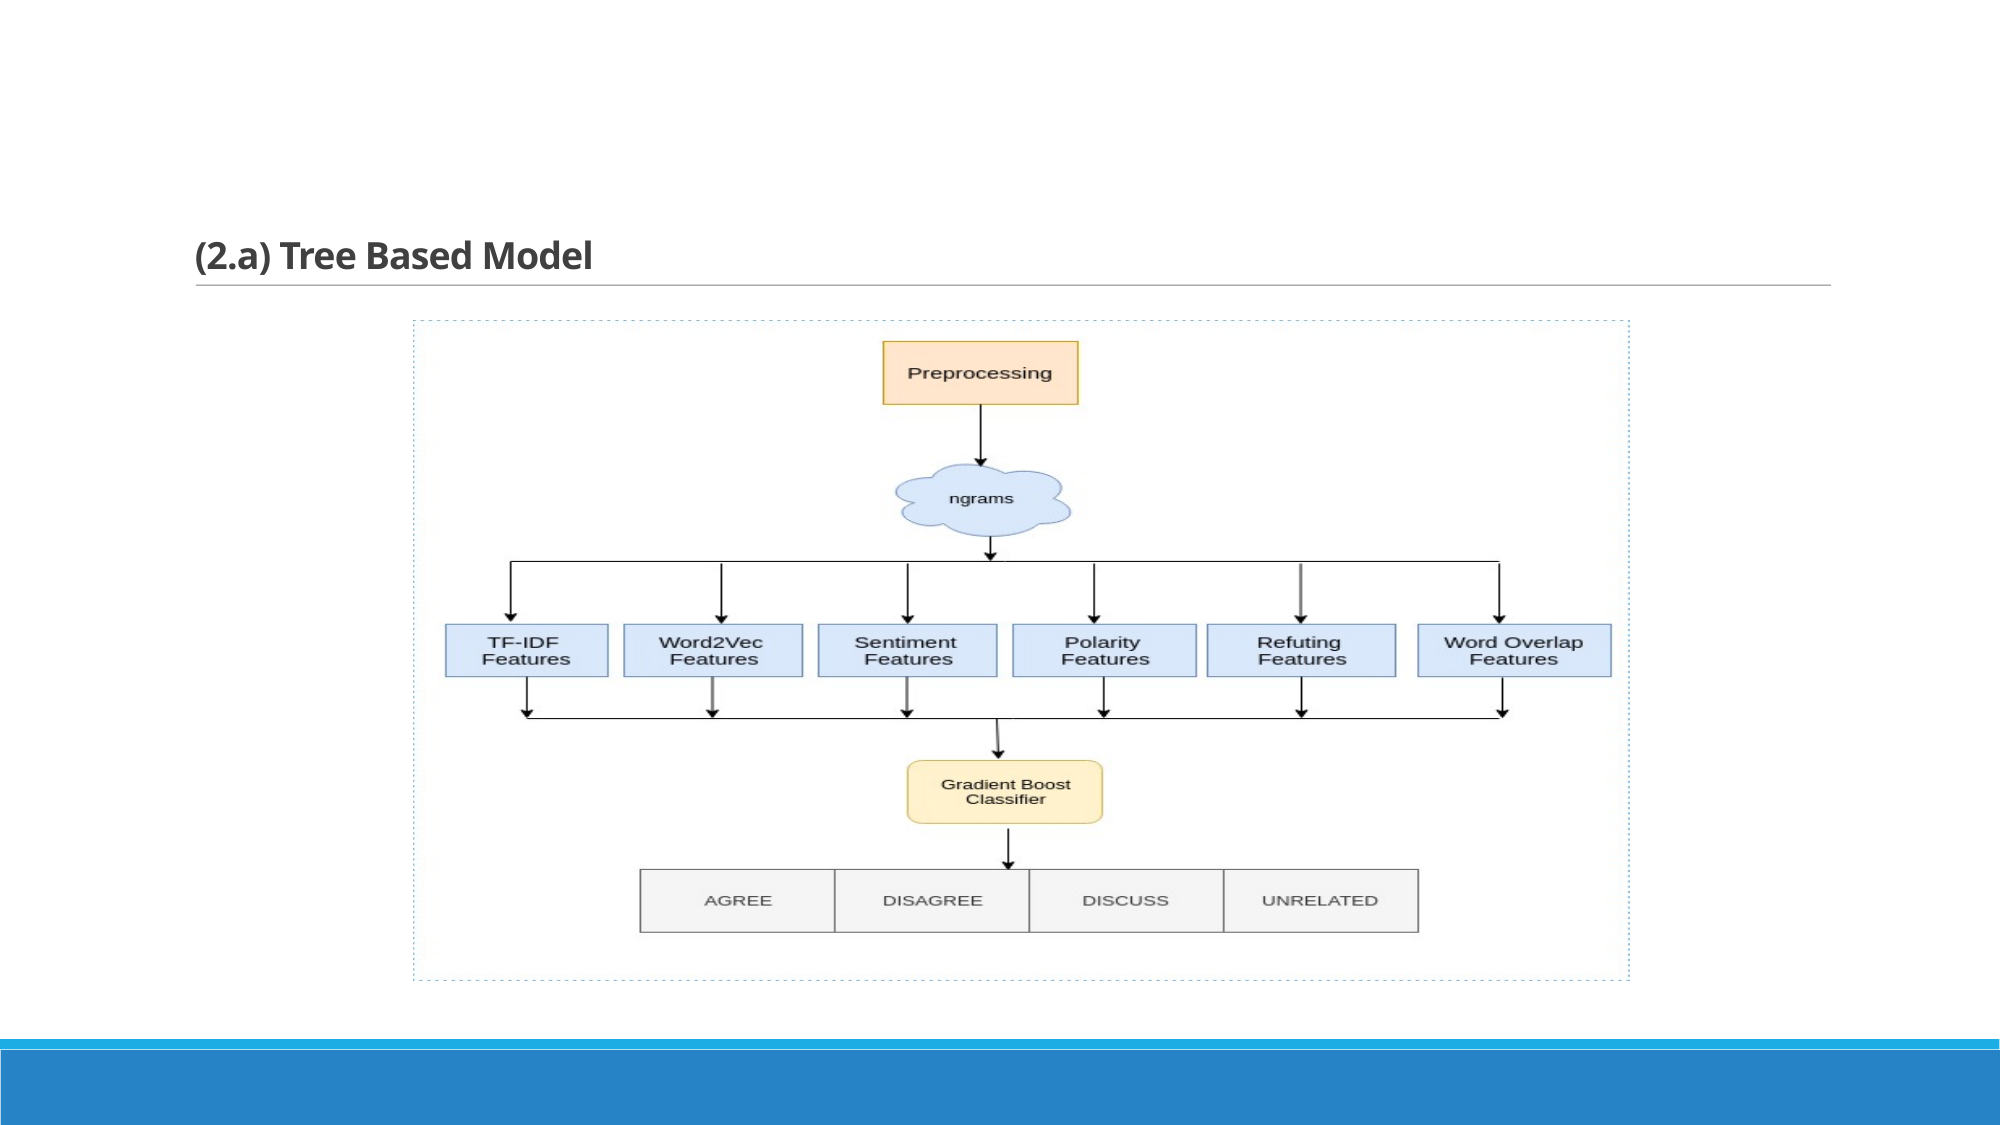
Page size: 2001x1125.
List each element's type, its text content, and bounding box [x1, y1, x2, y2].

text_box (2.a) Tree Based Model [180, 47, 1830, 285]
picture [413, 320, 1630, 981]
